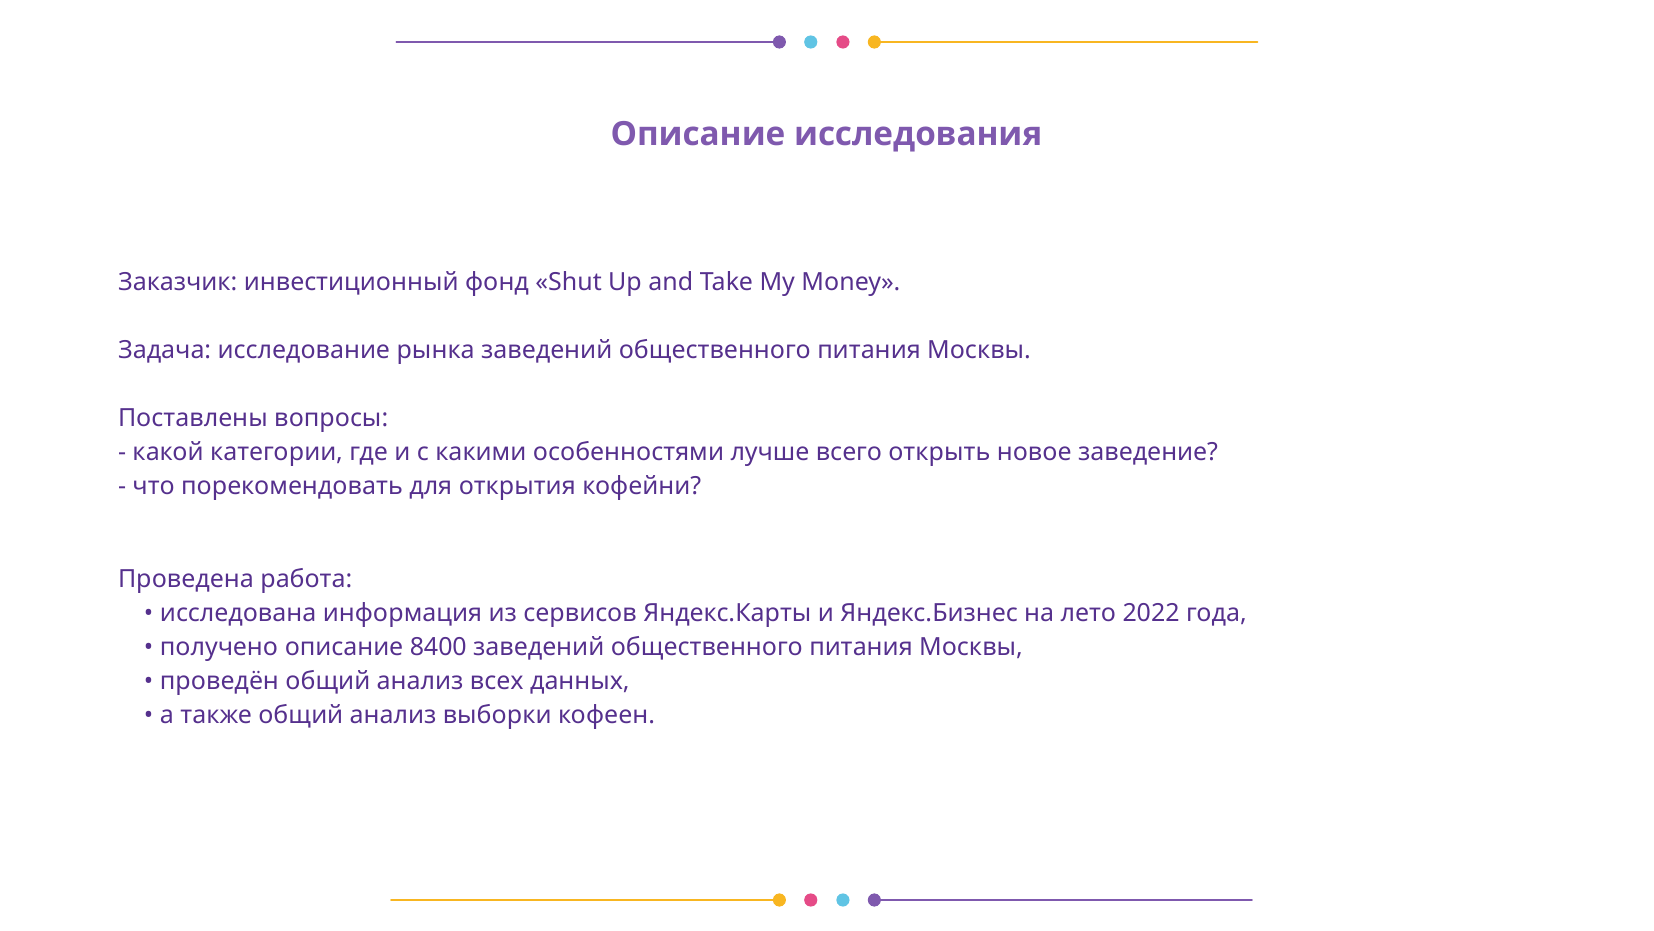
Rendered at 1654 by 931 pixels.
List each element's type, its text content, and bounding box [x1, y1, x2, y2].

title Описание исследования [501, 110, 1152, 156]
title Заказчик: инвестиционный фонд «Shut Up and Take My Money». Задача: исследование рынка заведений общественного питания Москвы. Поставлены вопросы: - какой категории, где и с какими особенностями лучше всего открыть новое заведение? - что порекомендовать для открытия кофейни? [118, 263, 1565, 502]
title Проведена работа: • исследована информация из сервисов Яндекс.Карты и Яндекс.Бизнес на лето 2022 года, • получено описание 8400 заведений общественного питания Москвы, • проведён общий анализ всех данных, • а также общий анализ выборки кофеен. [118, 561, 1565, 732]
